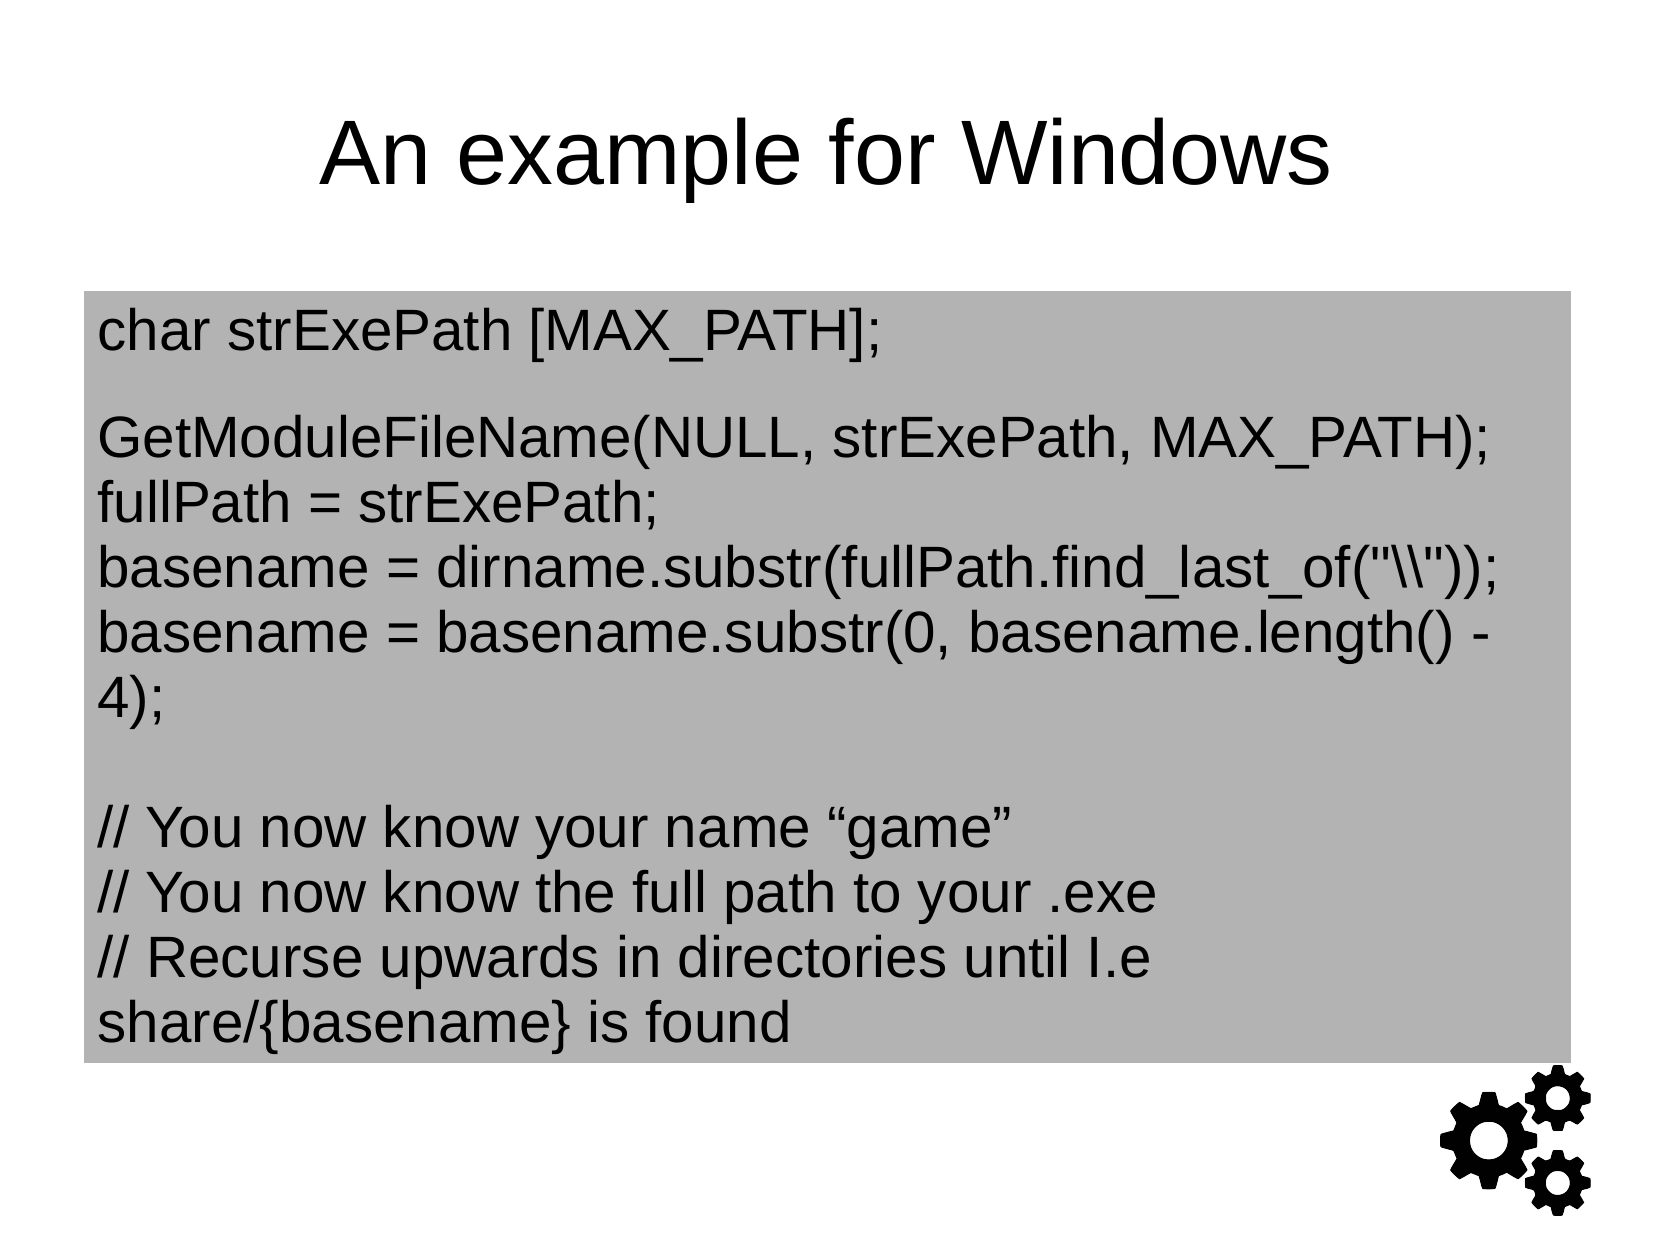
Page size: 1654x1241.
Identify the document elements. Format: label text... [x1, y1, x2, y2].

table_header char strExePath [MAX_PATH]; GetModuleFileName(NULL, strExePath, MAX_PATH); fullPath = strExePath; basename = dirname.substr(fullPath.find_last_of("\\")); basename = basename.substr(0, basename.length() - 4); // You now know your name “game” // You now know the full path to your .exe // Recurse upwards in directories until I.e share/{basename} is found [84, 291, 1571, 1063]
title An example for Windows [82, 49, 1571, 257]
picture [1440, 1065, 1591, 1216]
